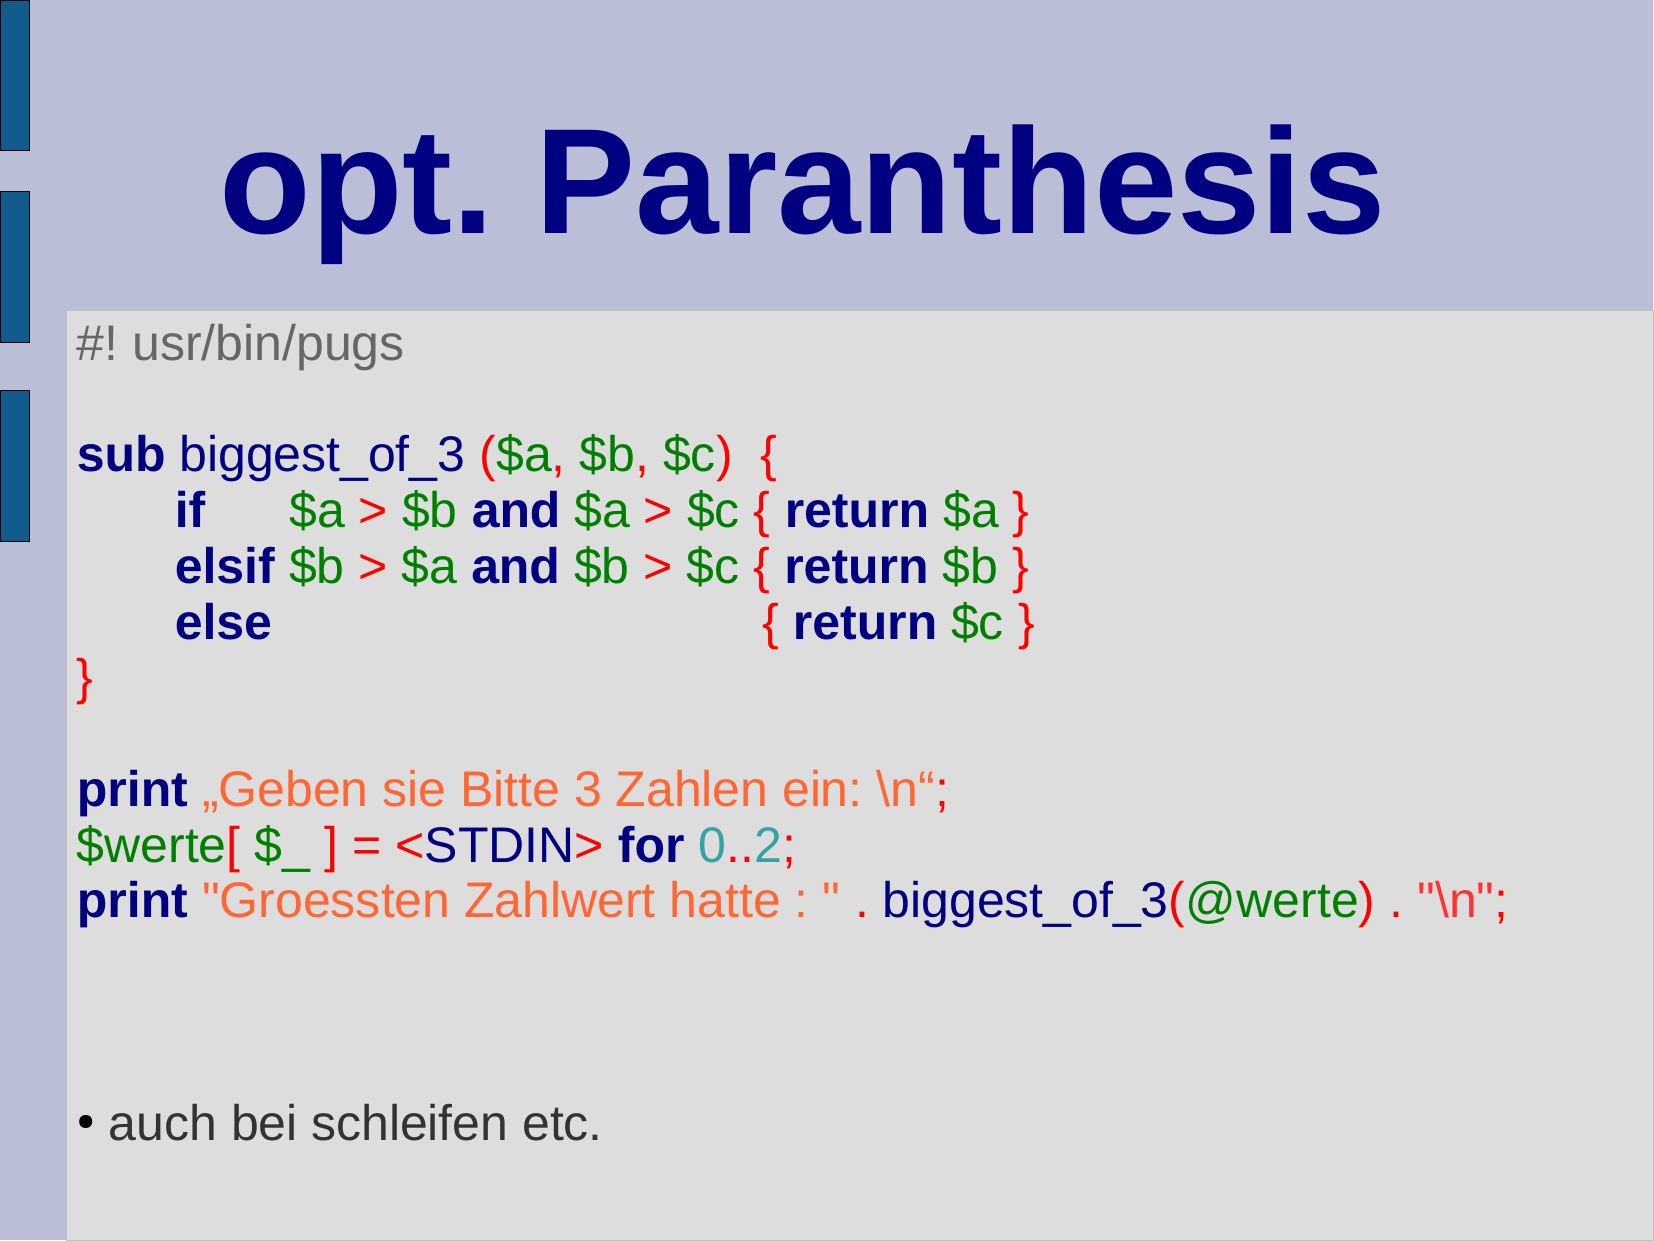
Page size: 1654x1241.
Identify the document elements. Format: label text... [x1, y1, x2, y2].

list #! usr/bin/pugs sub biggest_of_3 ($a, $b, $c) { if $a > $b and $a > $c { return $a } elsif $b > $a and $b > $c { return $b } else { return $c } } print „Geben sie Bitte 3 Zahlen ein: \n“; $werte[ $_ ] = <STDIN> for 0..2; print "Groessten Zahlwert hatte : " . biggest_of_3(@werte) . "\n"; auch bei schleifen etc. [76, 315, 1625, 1182]
title opt. Paranthesis [118, 78, 1531, 286]
